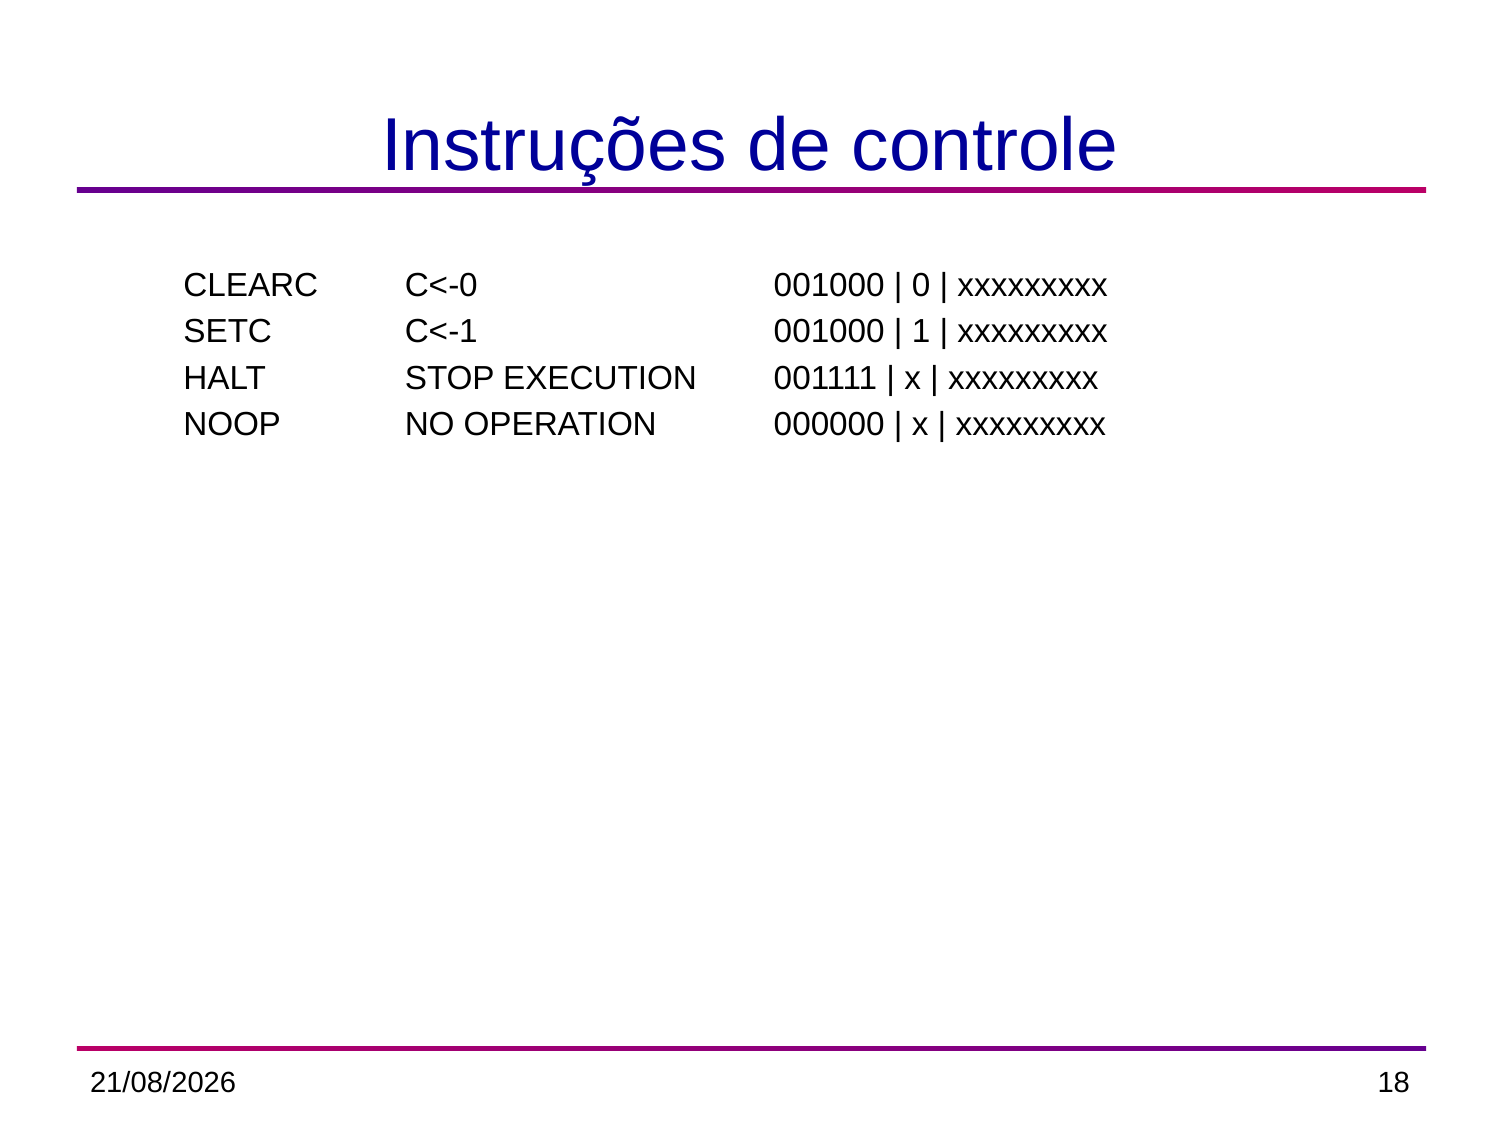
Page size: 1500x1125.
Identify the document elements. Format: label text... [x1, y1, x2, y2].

title Instruções de controle [76, 74, 1424, 193]
text_box CLEARC C<-0 001000 | 0 | xxxxxxxxx SETC C<-1 001000 | 1 | xxxxxxxxx HALT STOP EXECUTION 001111 | x | xxxxxxxxx NOOP NO OPERATION 000000 | x | xxxxxxxxx [112, 255, 1463, 1059]
slide_number 17/07/2024 [75, 1055, 425, 1125]
slide_number <número> [1074, 1059, 1425, 1125]
